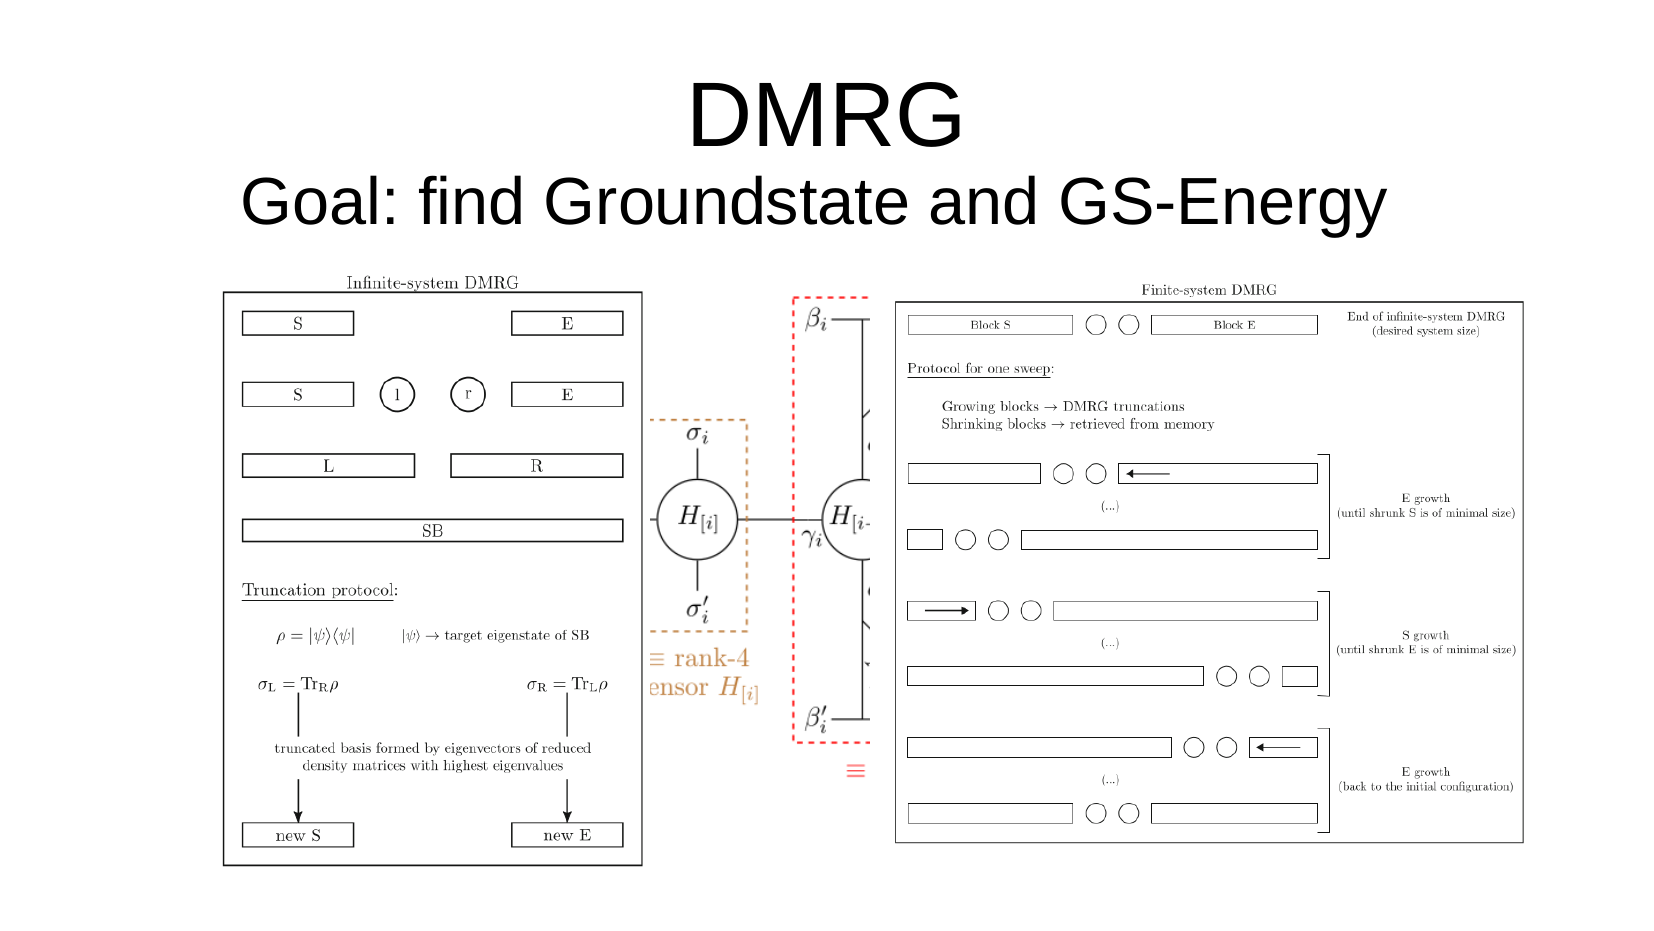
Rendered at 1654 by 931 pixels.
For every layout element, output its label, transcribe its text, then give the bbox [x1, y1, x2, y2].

picture [175, 265, 1536, 872]
title DMRG [82, 37, 1571, 193]
subtitle Goal: find Groundstate and GS-Energy [88, 118, 1542, 285]
